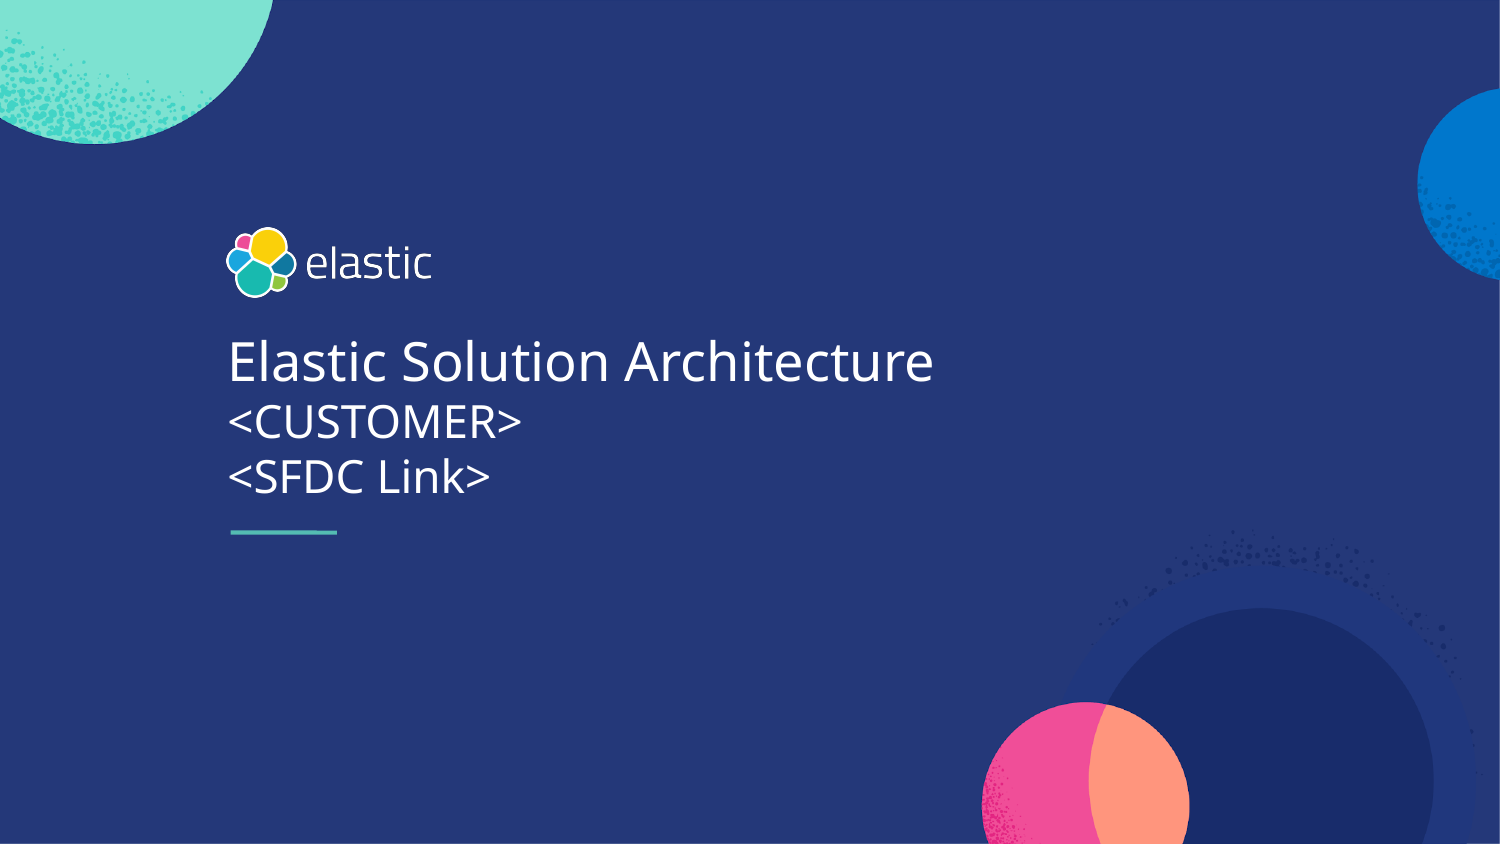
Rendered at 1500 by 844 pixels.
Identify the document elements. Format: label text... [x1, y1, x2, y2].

title Elastic Solution Architecture <CUSTOMER> <SFDC Link> [227, 327, 1384, 556]
picture [0, 0, 1500, 844]
